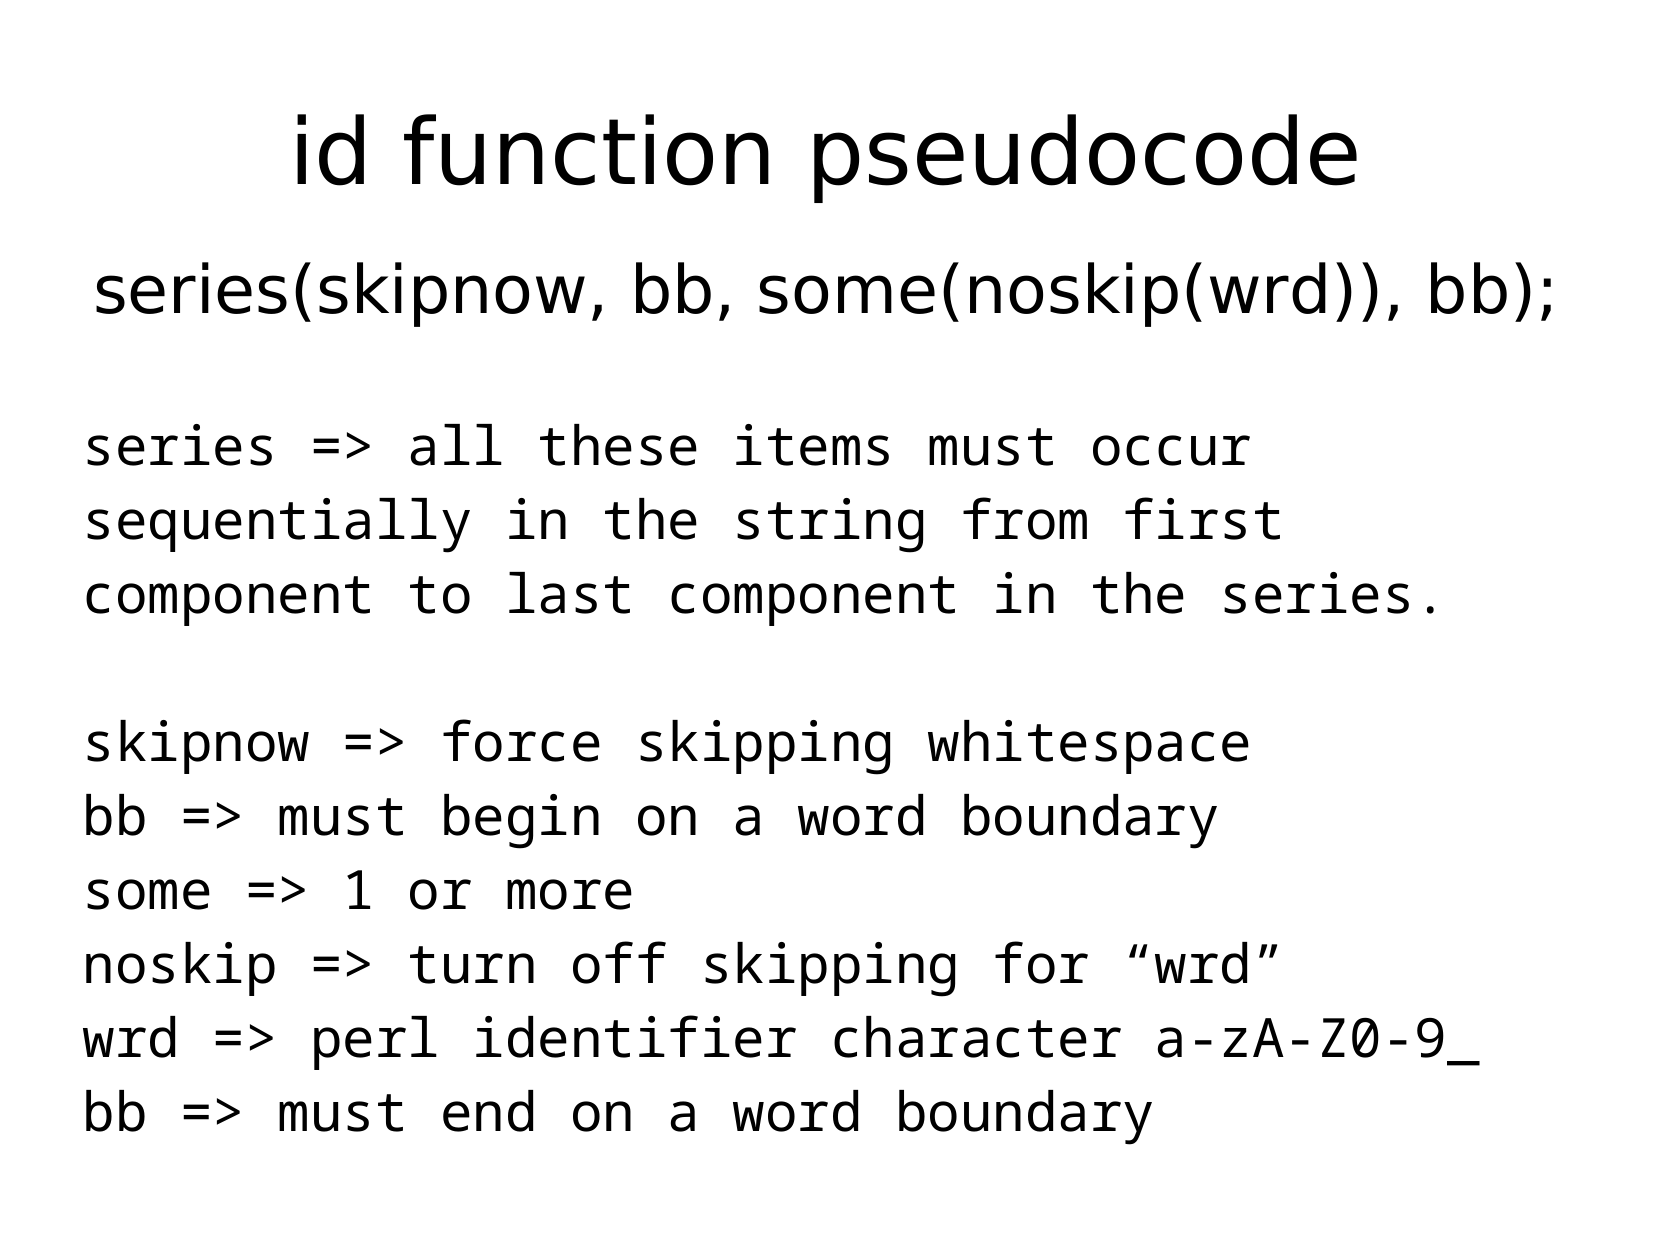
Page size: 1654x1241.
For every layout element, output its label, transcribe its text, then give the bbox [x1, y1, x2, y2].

title id function pseudocode [82, 49, 1571, 257]
subtitle series(skipnow, bb, some(noskip(wrd)), bb); series => all these items must occur sequentially in the string from first component to last component in the series. skipnow => force skipping whitespace bb => must begin on a word boundary some => 1 or more noskip => turn off skipping for “wrd” wrd => perl identifier character a-zA-Z0-9_ bb => must end on a word boundary [82, 290, 1571, 1109]
